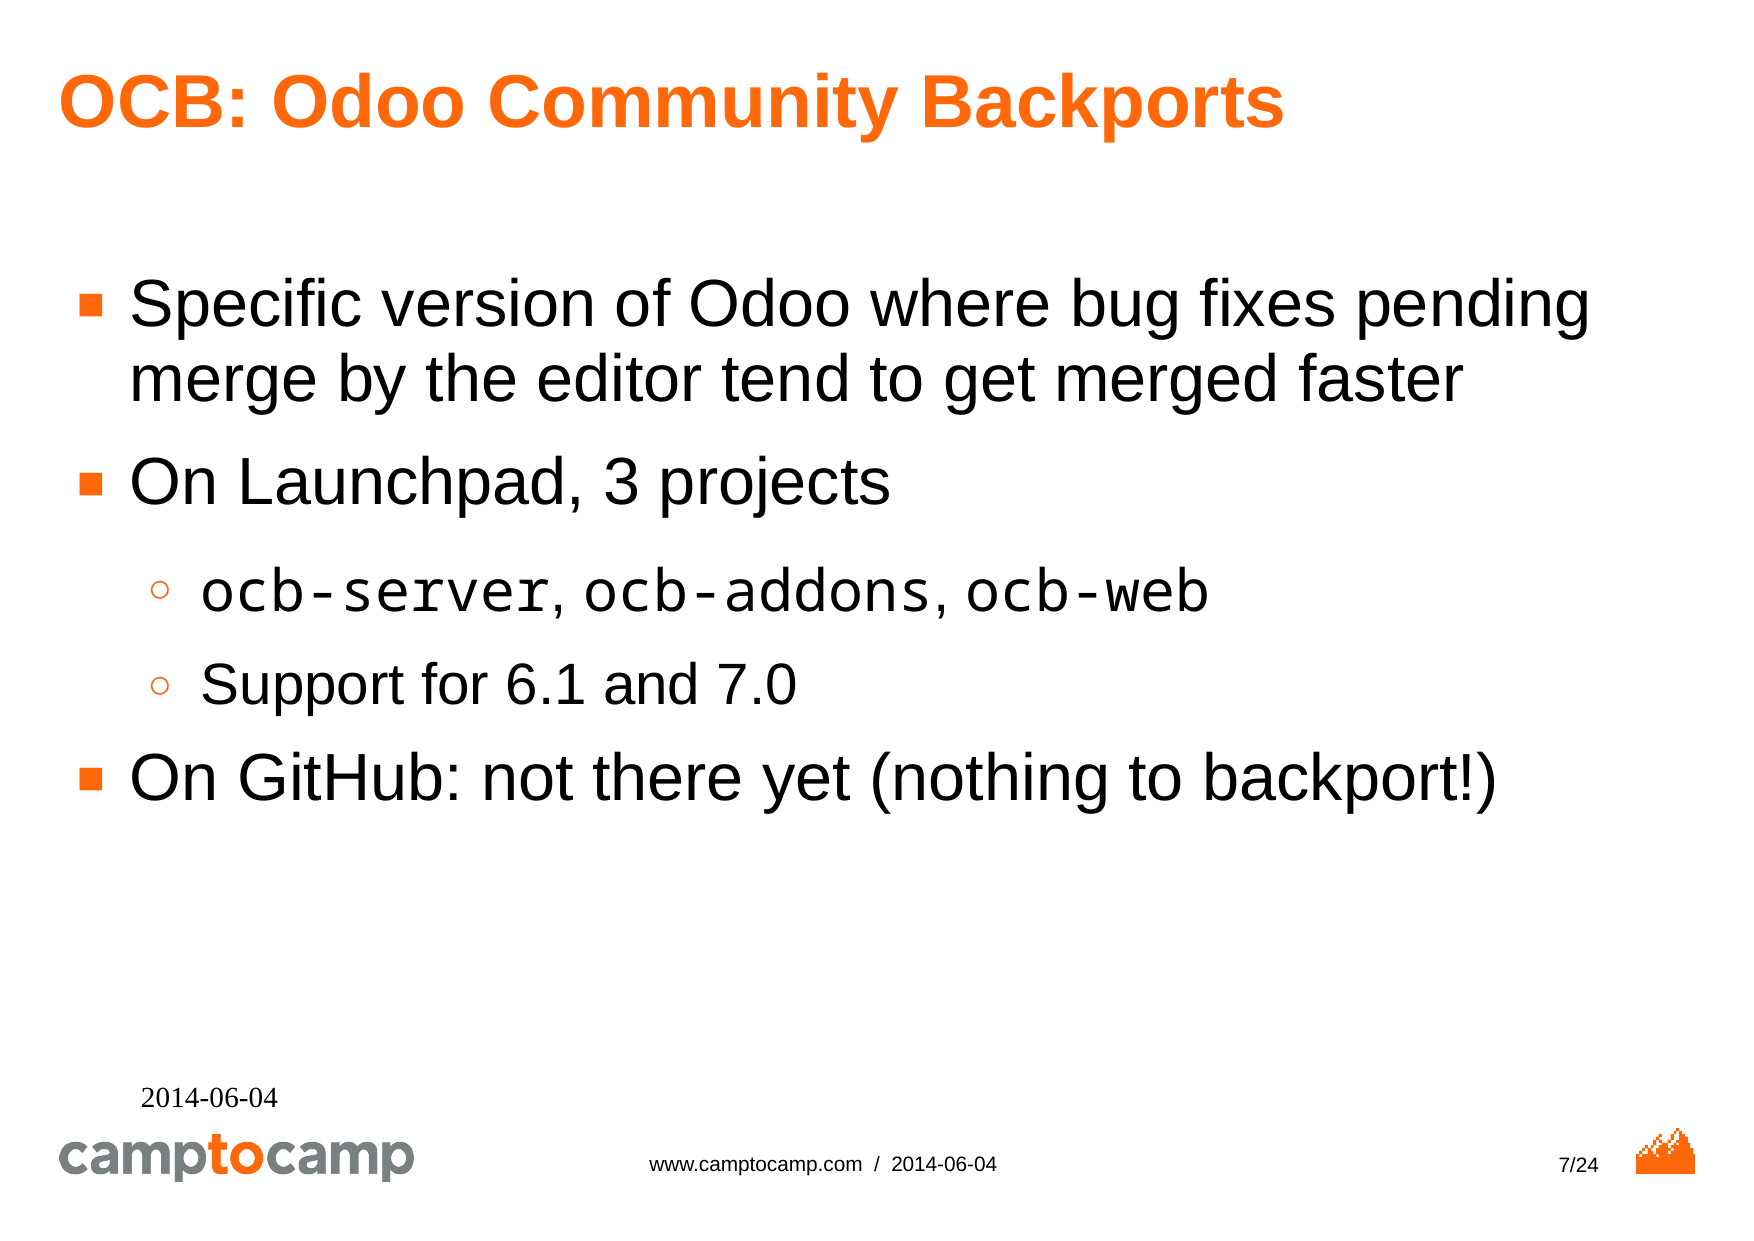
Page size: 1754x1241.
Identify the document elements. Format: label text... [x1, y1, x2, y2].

list Specific version of Odoo where bug fixes pending merge by the editor tend to get merged faster On Launchpad, 3 projects ocb-server, ocb-addons, ocb-web Support for 6.1 and 7.0 On GitHub: not there yet (nothing to backport!) [59, 265, 1696, 917]
title OCB: Odoo Community Backports [59, 59, 1695, 247]
picture [1636, 1128, 1695, 1174]
picture [59, 1134, 414, 1182]
